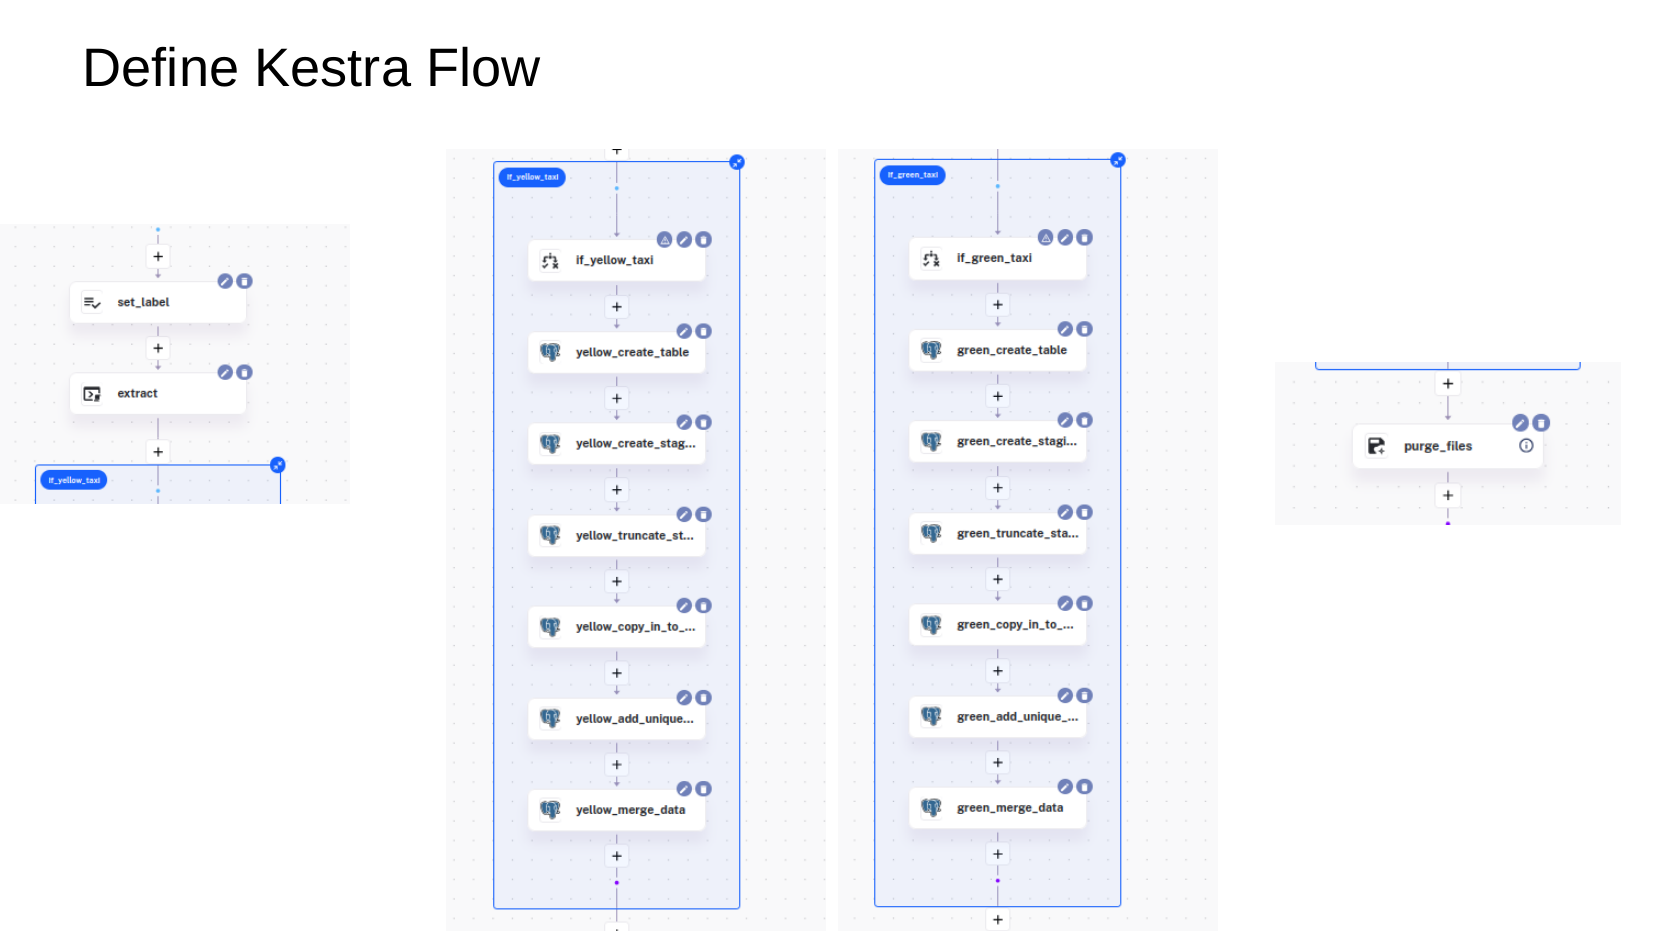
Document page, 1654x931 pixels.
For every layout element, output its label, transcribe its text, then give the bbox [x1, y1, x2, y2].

picture [0, 224, 350, 504]
picture [446, 149, 826, 931]
list Define Kestra Flow [82, 37, 1571, 113]
picture [838, 149, 1218, 931]
picture [1275, 362, 1621, 526]
